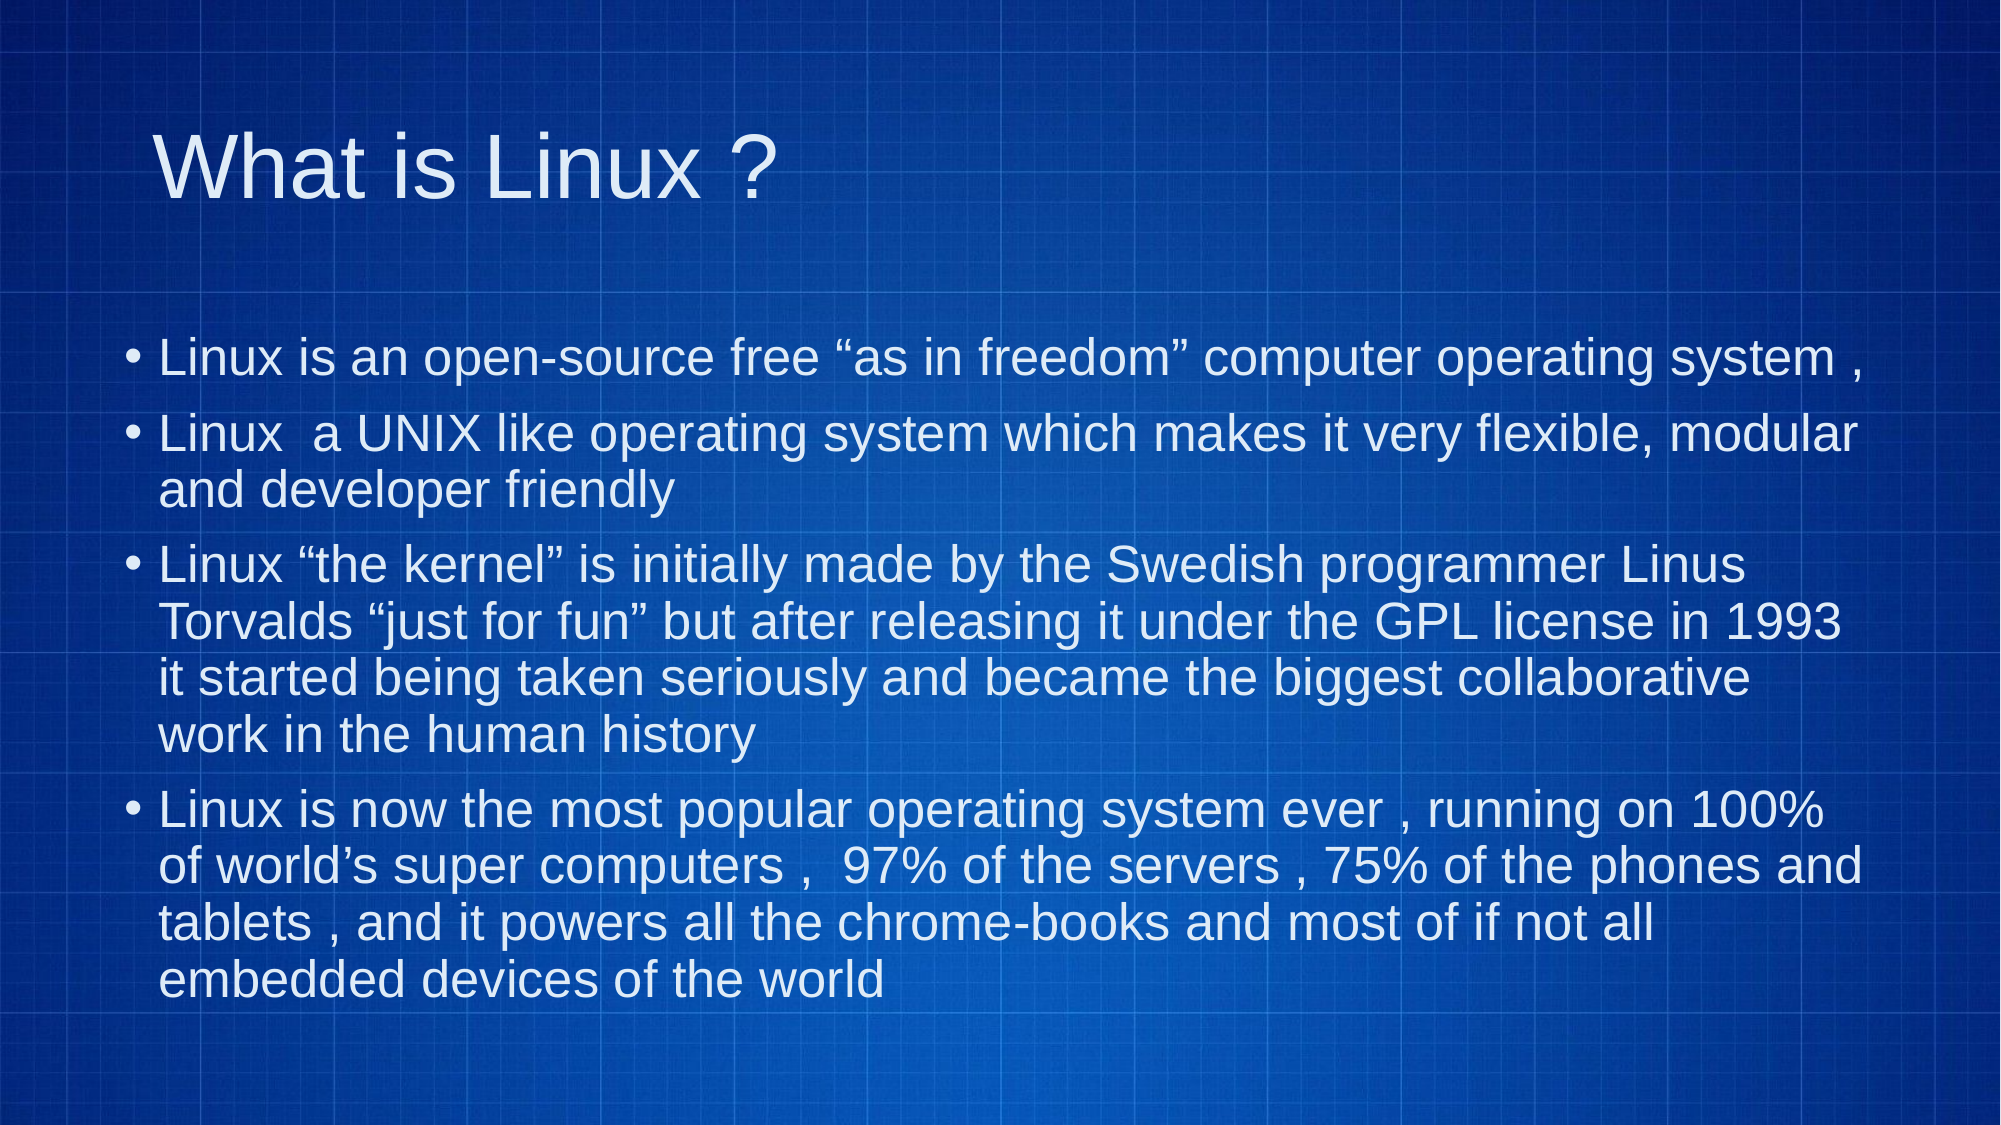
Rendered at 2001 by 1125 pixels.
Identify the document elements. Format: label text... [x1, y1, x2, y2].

list Linux is an open-source free “as in freedom” computer operating system , Linux a UNIX like operating system which makes it very flexible, modular and developer friendly Linux “the kernel” is initially made by the Swedish programmer Linus Torvalds “just for fun” but after releasing it under the GPL license in 1993 it started being taken seriously and became the biggest collaborative work in the human history Linux is now the most popular operating system ever , running on 100% of world’s super computers , 97% of the servers , 75% of the phones and tablets , and it powers all the chrome-books and most of if not all embedded devices of the world [109, 323, 1891, 1068]
picture [0, 0, 2001, 1125]
title What is Linux ? [137, 59, 1863, 278]
